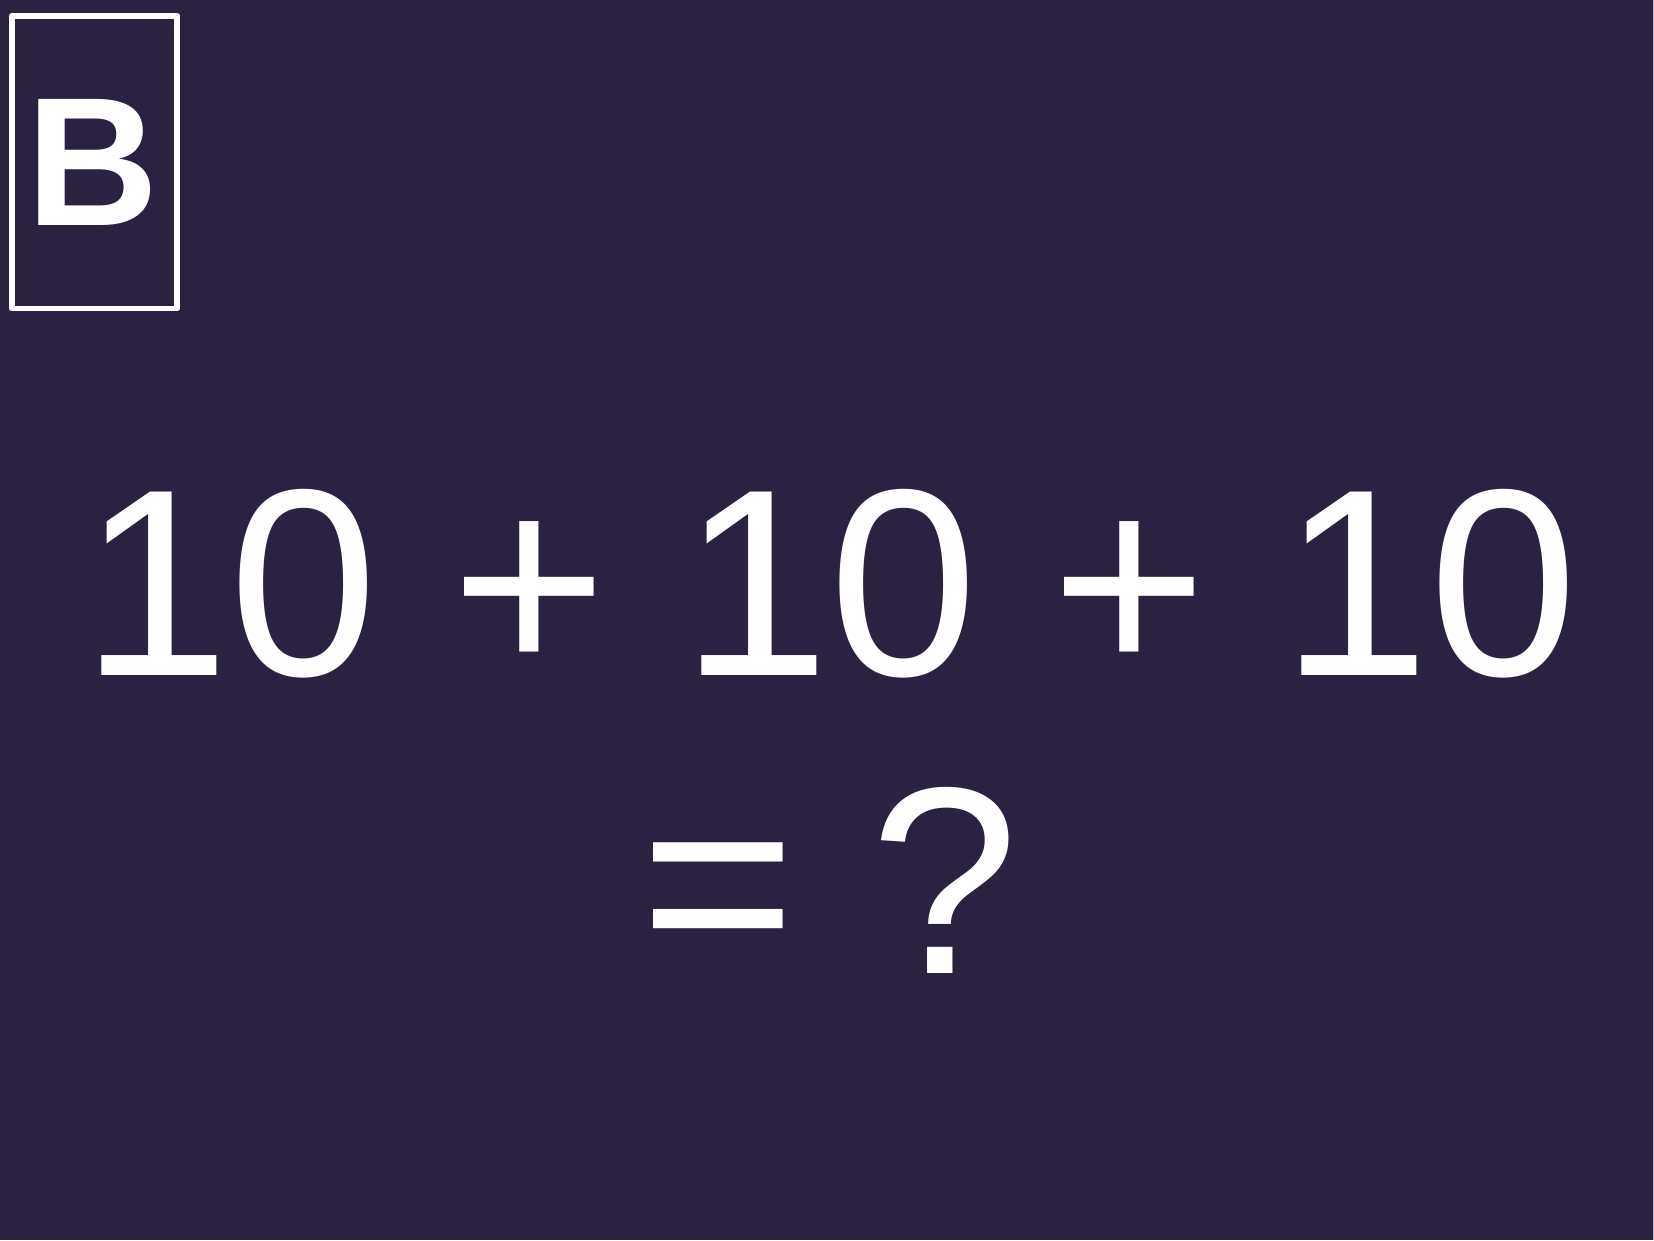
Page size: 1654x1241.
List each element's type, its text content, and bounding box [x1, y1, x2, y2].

title 10 + 10 + 10 = ? [2, 284, 1654, 1179]
text_box B [11, 15, 178, 284]
